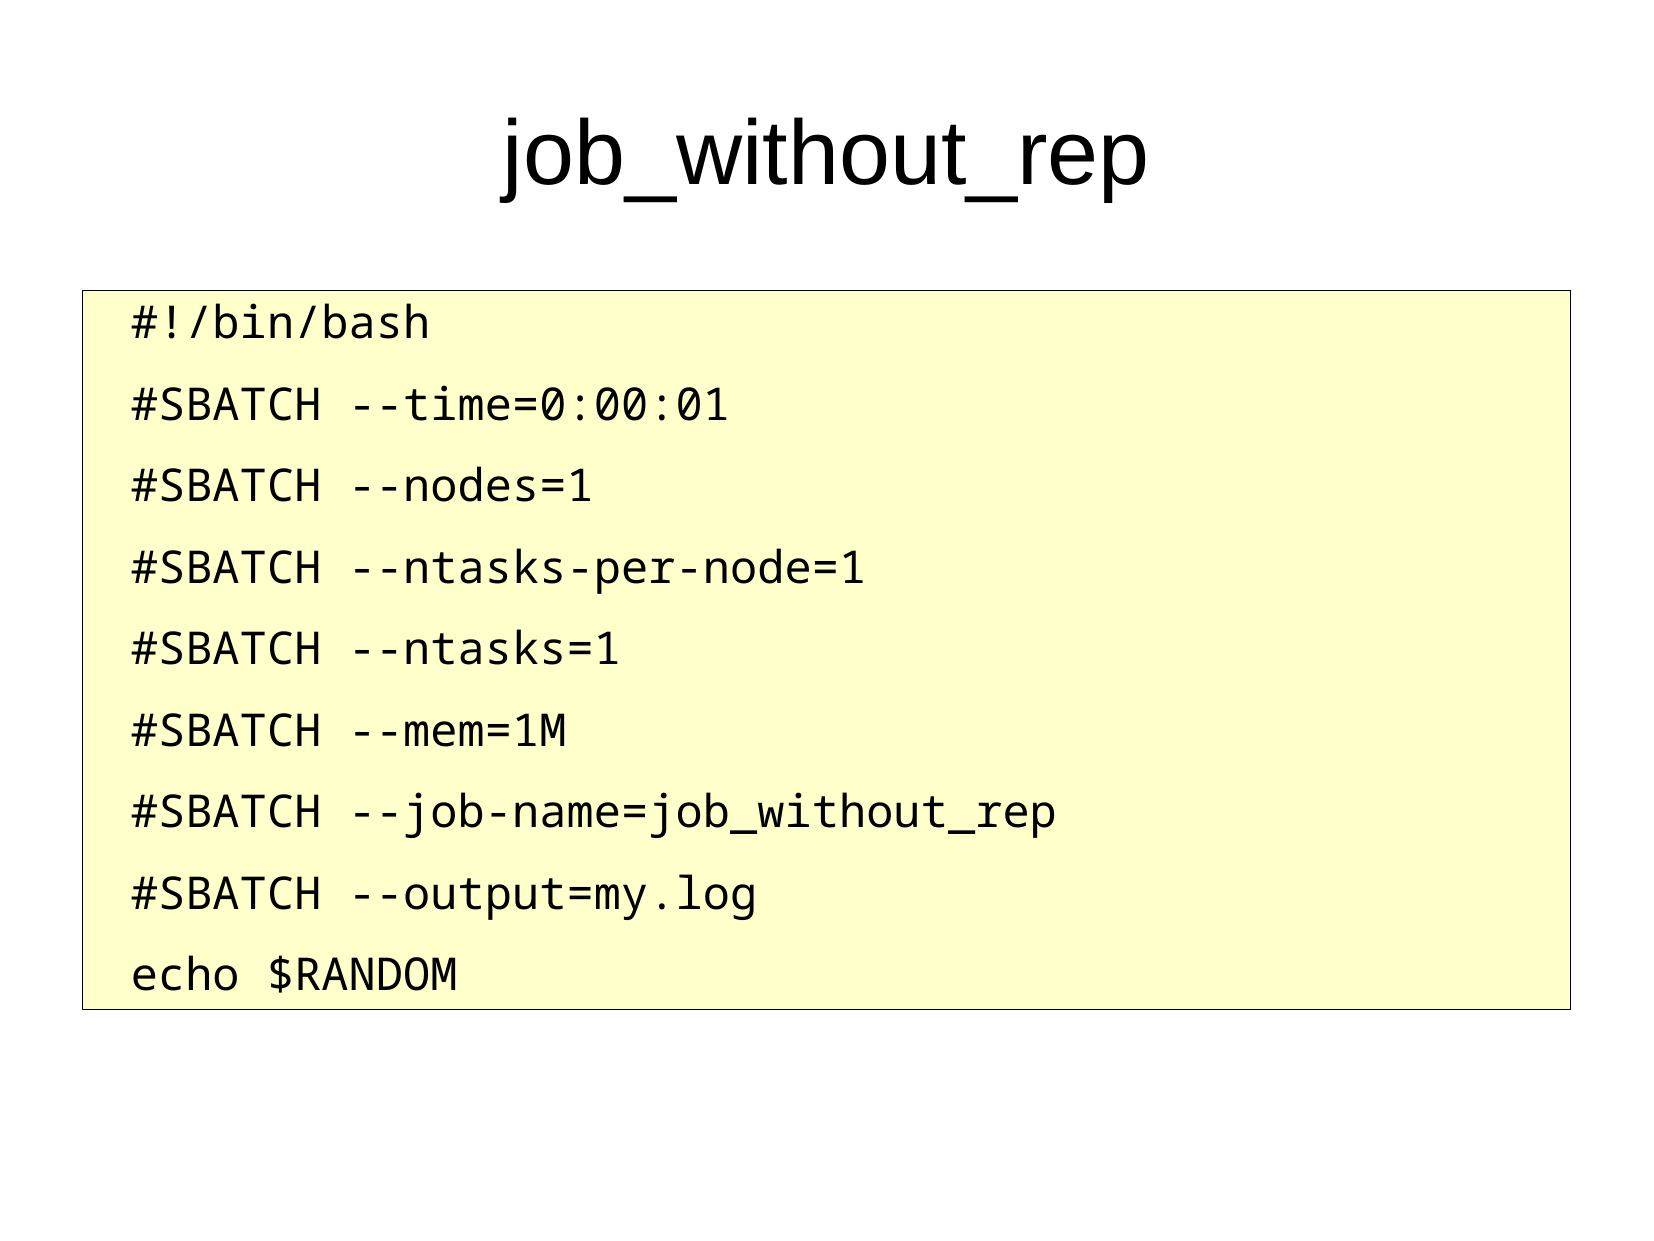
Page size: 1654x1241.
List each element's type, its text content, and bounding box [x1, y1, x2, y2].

title job_without_rep [82, 49, 1571, 257]
list #!/bin/bash #SBATCH --time=0:00:01 #SBATCH --nodes=1 #SBATCH --ntasks-per-node=1 #SBATCH --ntasks=1 #SBATCH --mem=1M #SBATCH --job-name=job_without_rep #SBATCH --output=my.log echo $RANDOM [82, 290, 1571, 1010]
